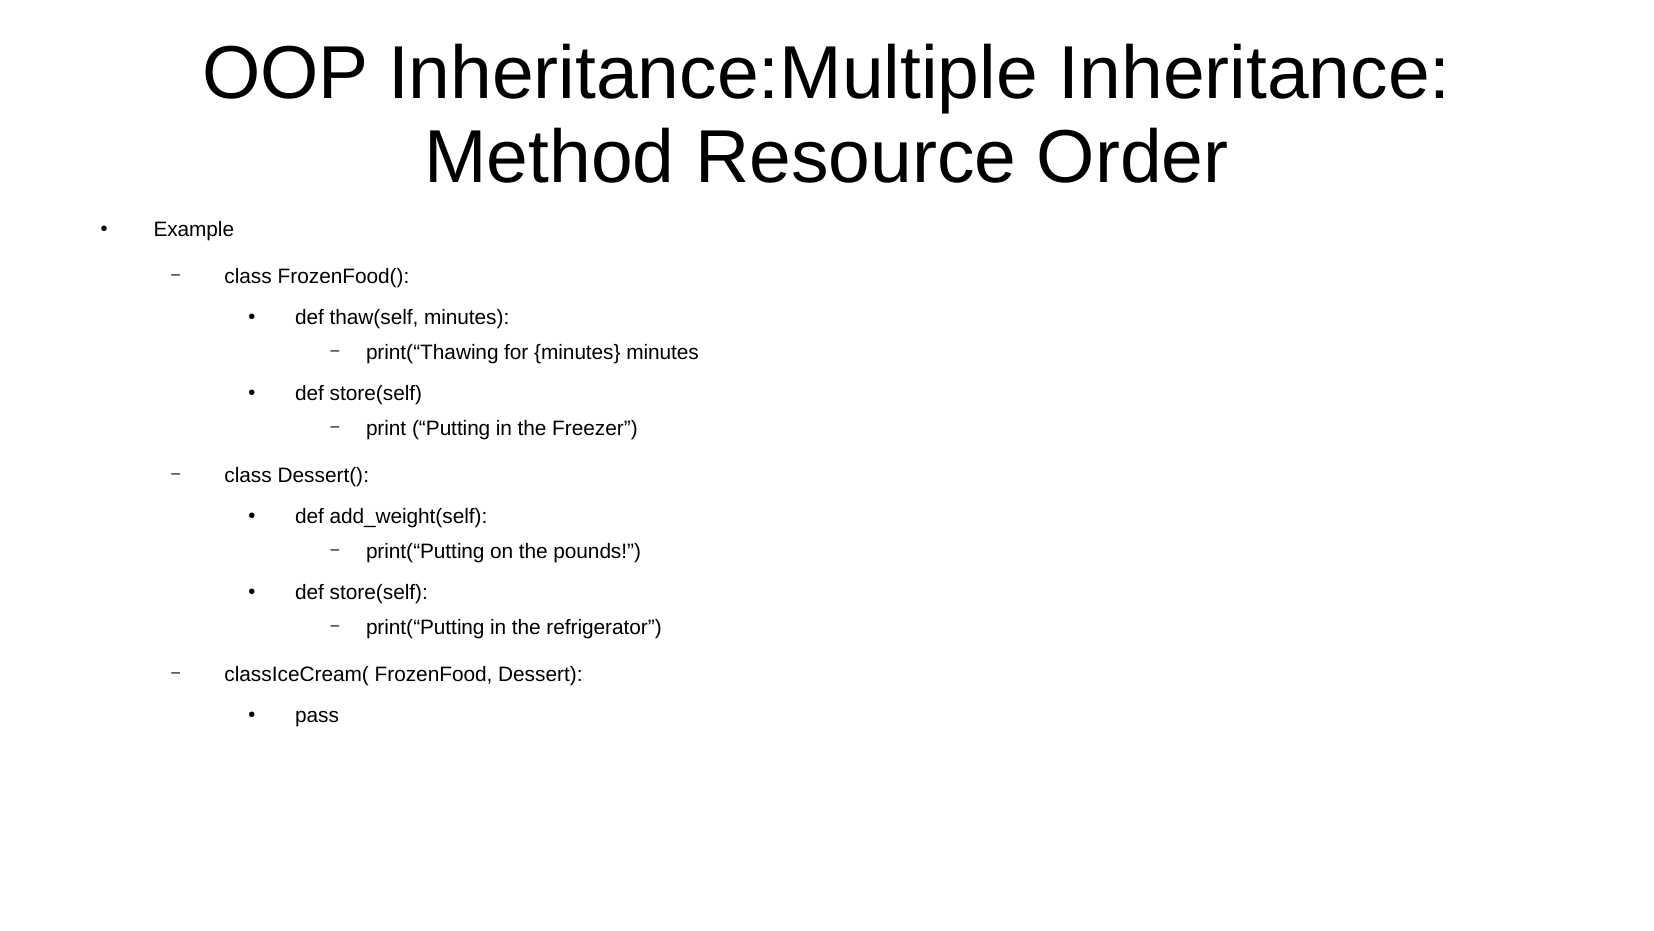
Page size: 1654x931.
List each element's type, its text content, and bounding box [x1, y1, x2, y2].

title OOP Inheritance:Multiple Inheritance: Method Resource Order [82, 30, 1571, 199]
list Example class FrozenFood(): def thaw(self, minutes): print(“Thawing for {minutes} minutes def store(self) print (“Putting in the Freezer”) class Dessert(): def add_weight(self): print(“Putting on the pounds!”) def store(self): print(“Putting in the refrigerator”) classIceCream( FrozenFood, Dessert): pass [82, 217, 1621, 916]
